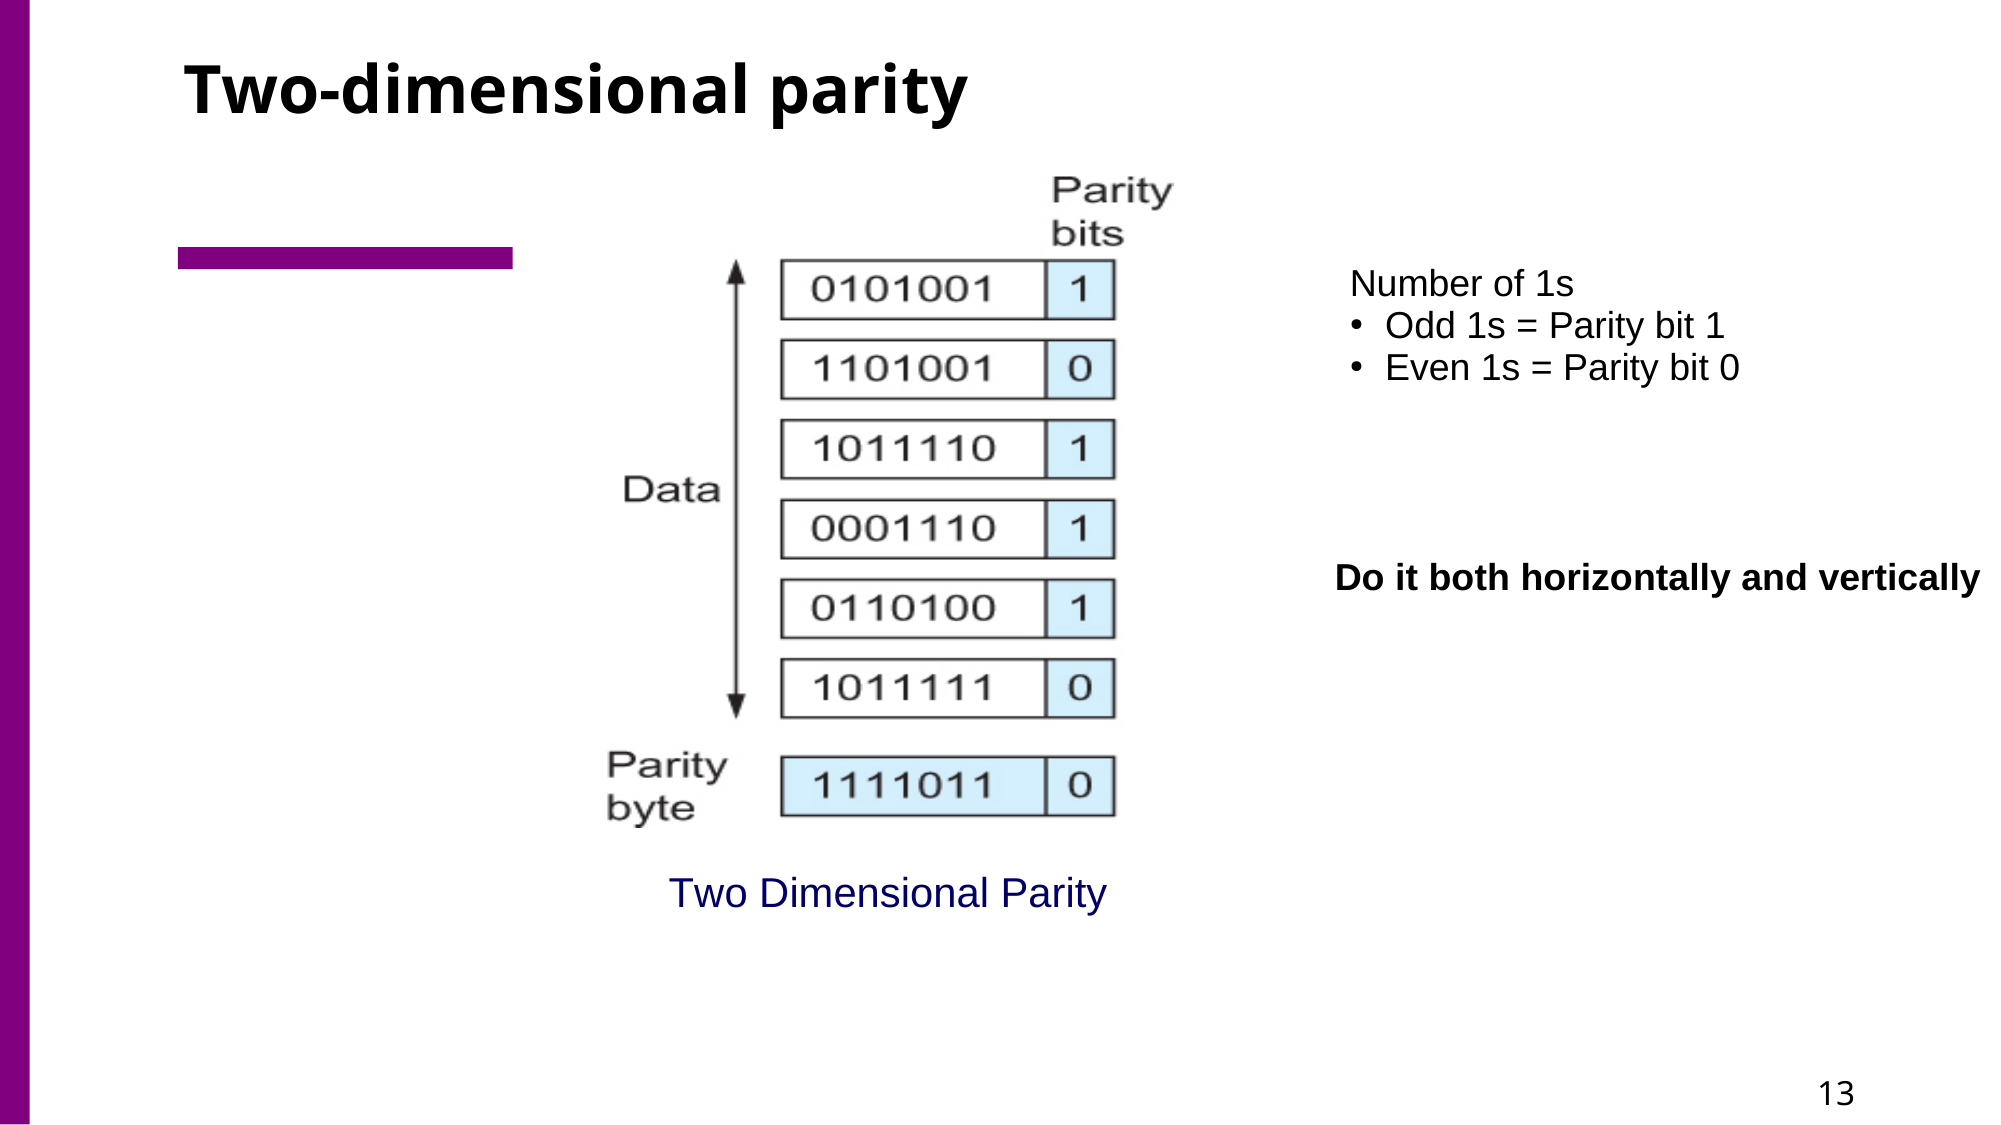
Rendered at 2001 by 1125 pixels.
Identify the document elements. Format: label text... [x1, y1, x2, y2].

picture [606, 172, 1174, 828]
text_box Two Dimensional Parity [653, 857, 1123, 924]
text_box Number of 1s Odd 1s = Parity bit 1 Even 1s = Parity bit 0 [1335, 254, 1756, 396]
title Two-dimensional parity [133, 9, 1946, 135]
text_box Do it both horizontally and vertically [1320, 549, 1997, 691]
